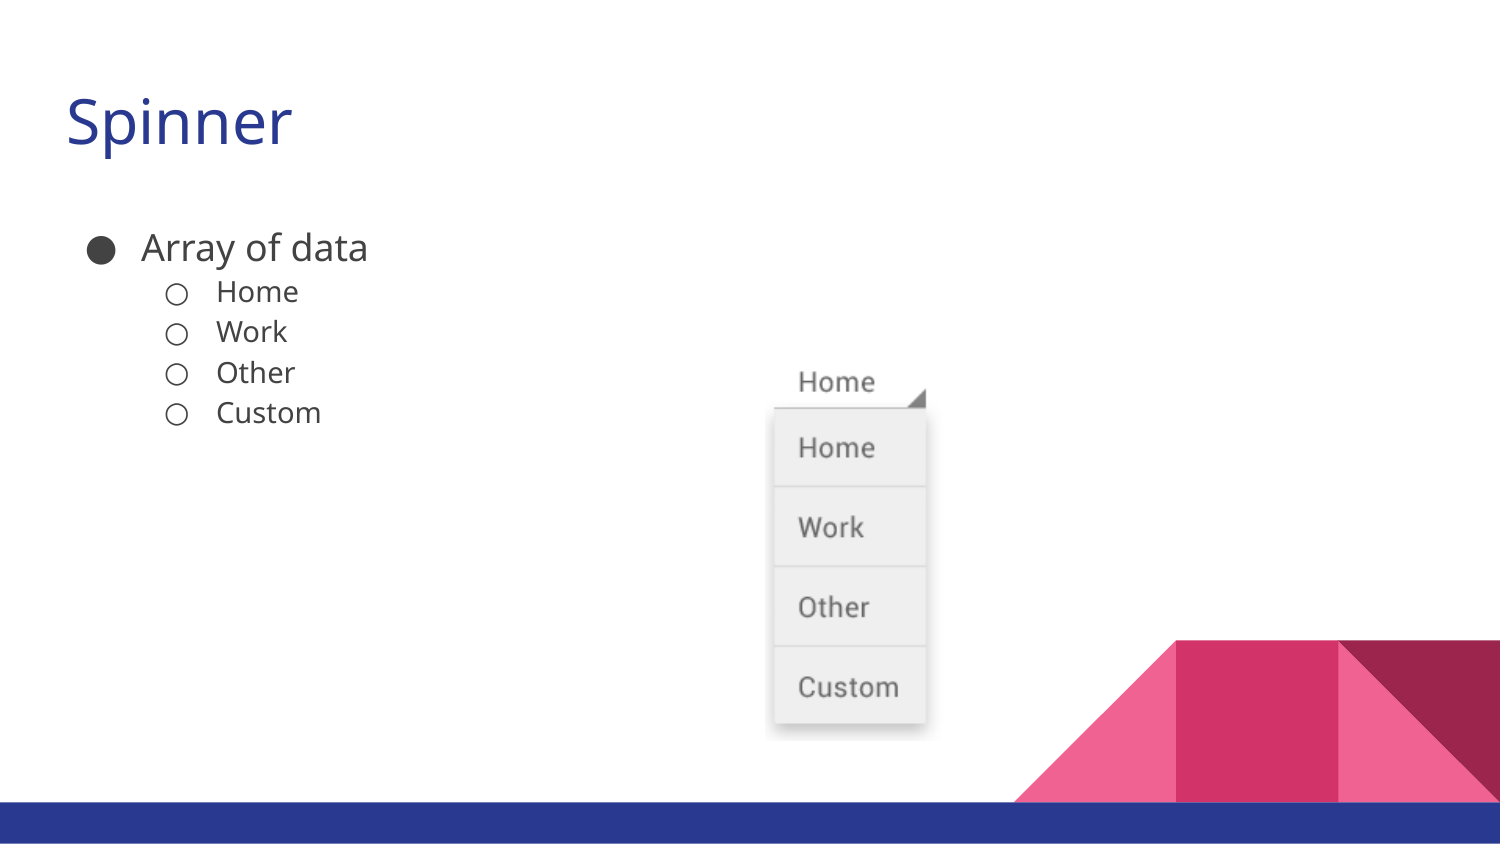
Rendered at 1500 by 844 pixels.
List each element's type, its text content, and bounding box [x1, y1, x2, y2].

picture [765, 356, 945, 741]
list Array of data Home Work Other Custom [51, 201, 1449, 750]
title Spinner [51, 67, 1449, 167]
